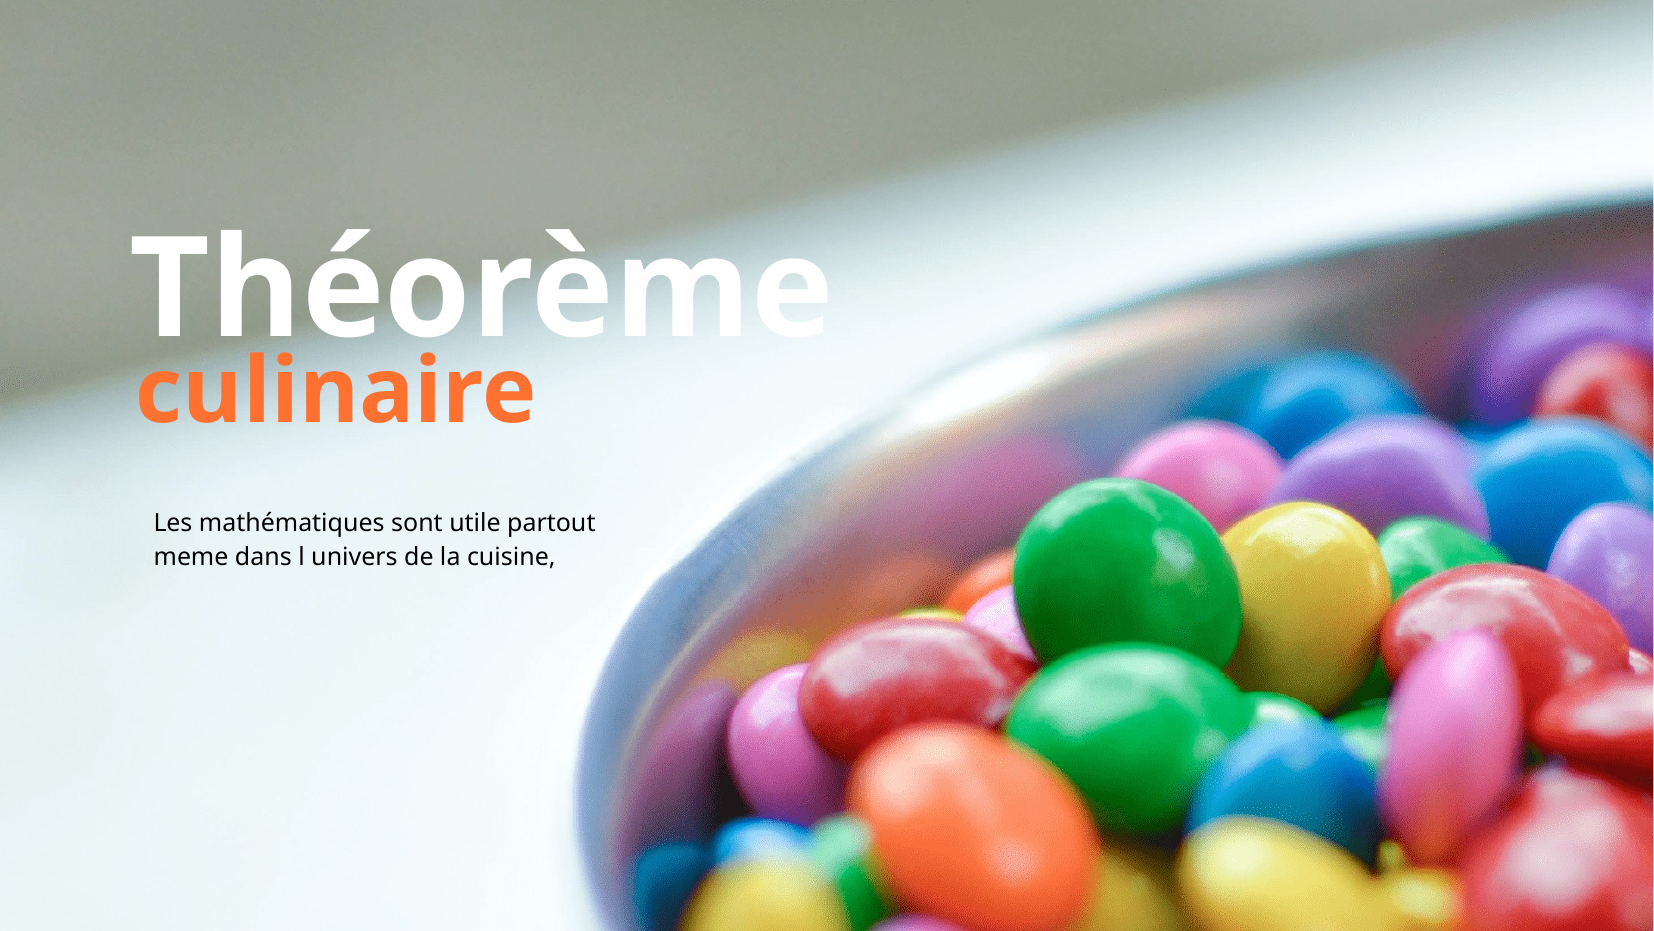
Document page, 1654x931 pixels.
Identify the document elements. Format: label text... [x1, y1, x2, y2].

title Les mathématiques sont utile partout meme dans l univers de la cuisine, [153, 473, 640, 627]
picture [0, 0, 1654, 931]
title Théorème [129, 92, 1270, 473]
title culinaire [135, 324, 739, 451]
